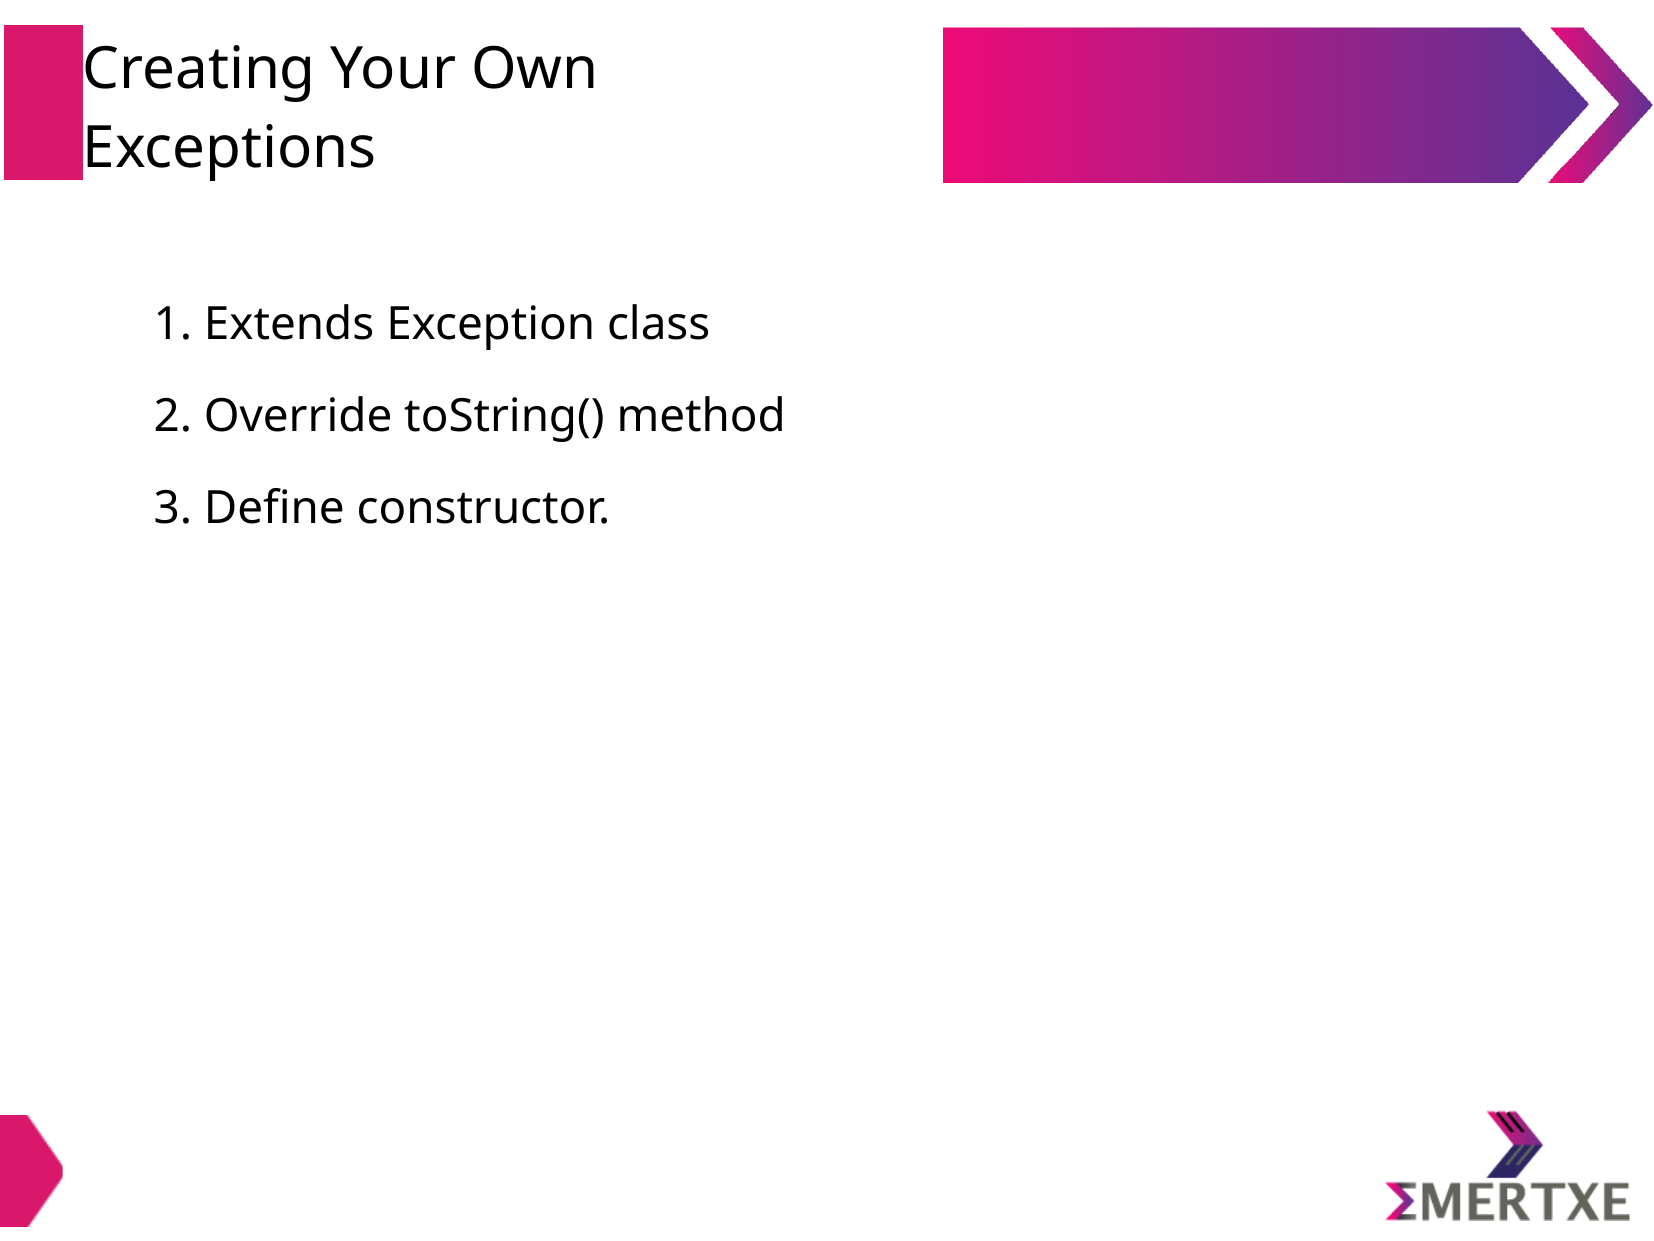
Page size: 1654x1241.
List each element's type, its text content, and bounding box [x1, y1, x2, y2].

title Creating Your Own Exceptions [82, 2, 1571, 210]
list 1. Extends Exception class 2. Override toString() method 3. Define constructor. [82, 290, 1571, 1010]
picture [1571, 27, 1653, 183]
picture [1385, 1107, 1631, 1221]
